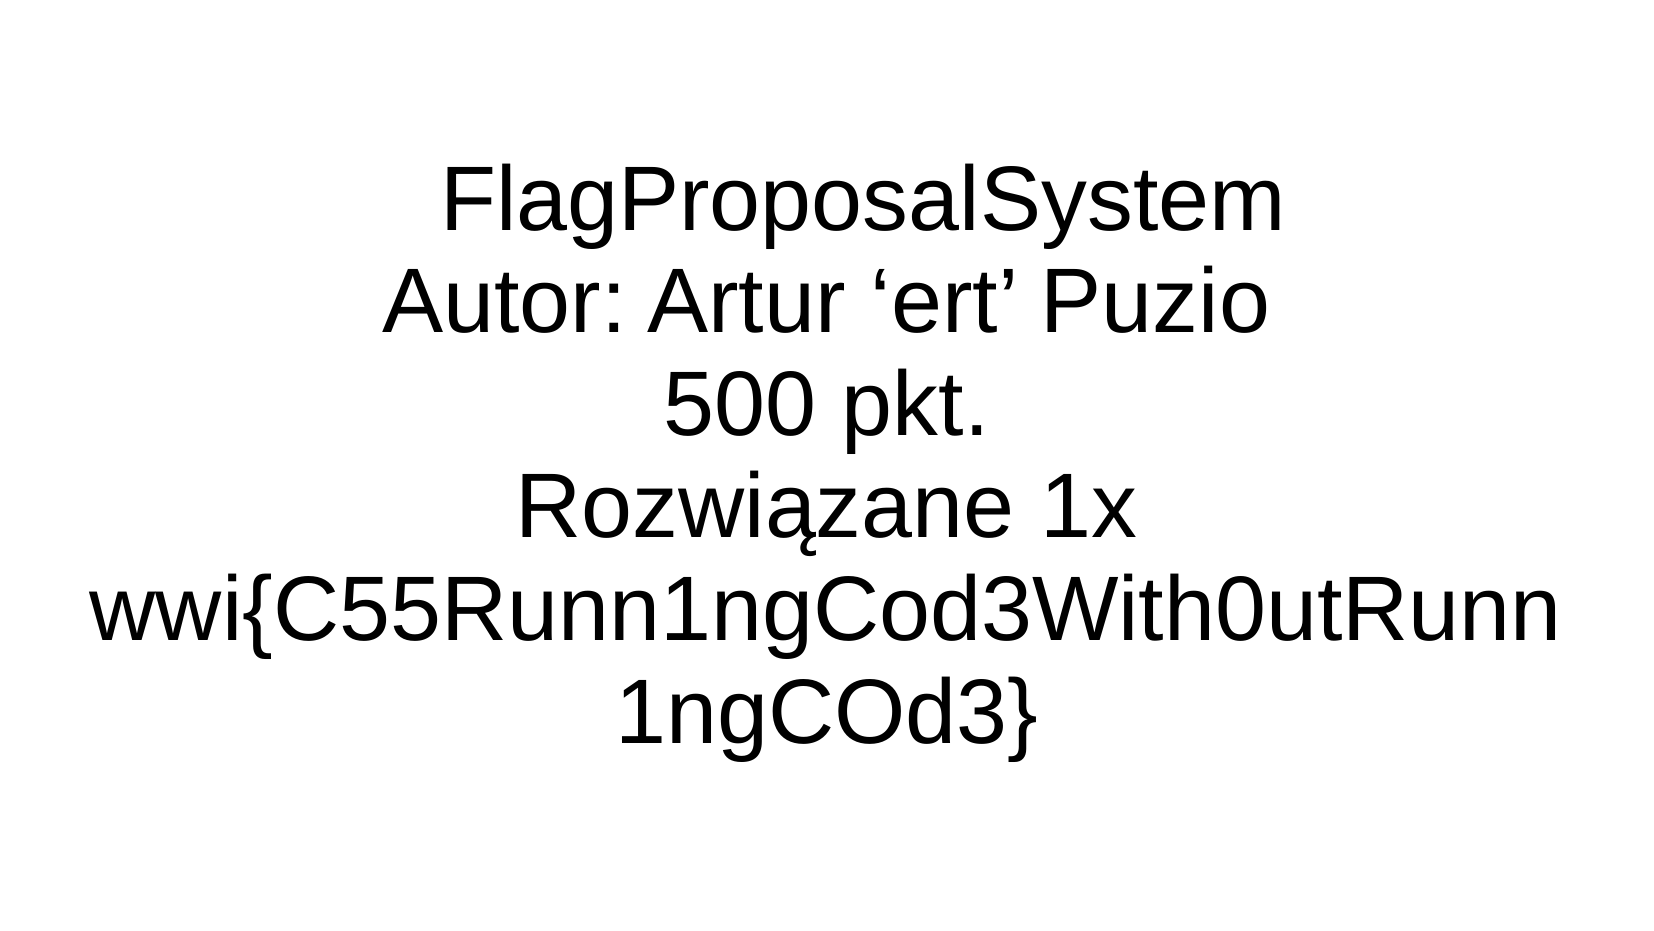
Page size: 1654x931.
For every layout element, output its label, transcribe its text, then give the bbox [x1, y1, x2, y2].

subtitle FlagProposalSystem Autor: Artur ‘ert’ Puzio 500 pkt. Rozwiązane 1x wwi{C55Runn1ngCod3With0utRunn1ngCOd3} [82, 95, 1571, 815]
